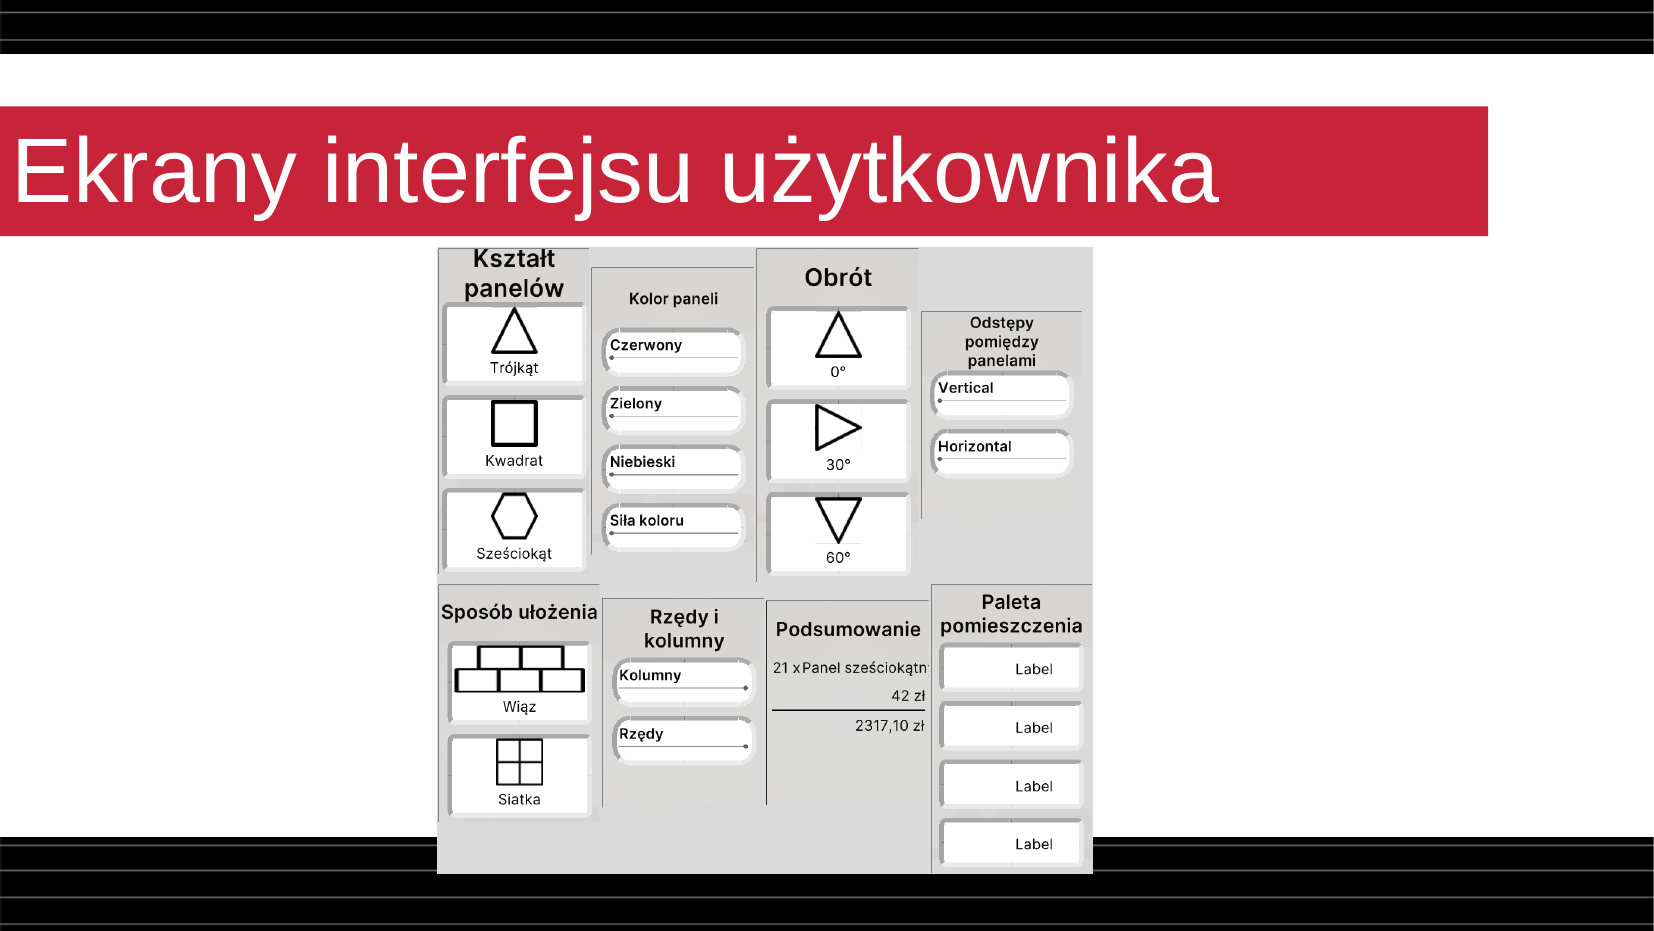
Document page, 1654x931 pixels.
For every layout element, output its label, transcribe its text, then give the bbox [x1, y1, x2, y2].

picture [0, 0, 1654, 54]
picture [0, 247, 1654, 931]
title Ekrany interfejsu użytkownika [0, 106, 1489, 237]
